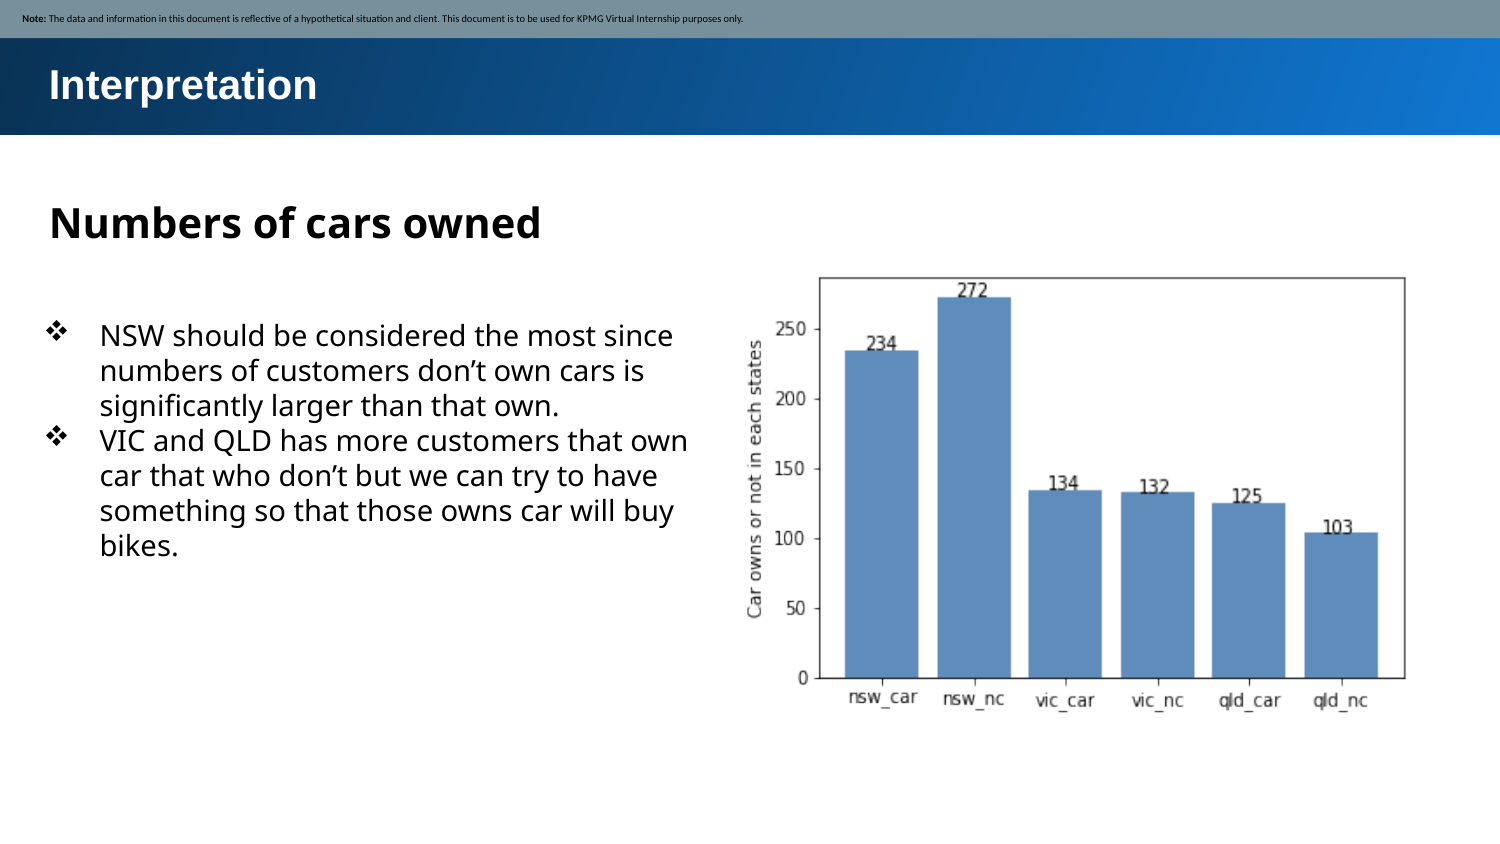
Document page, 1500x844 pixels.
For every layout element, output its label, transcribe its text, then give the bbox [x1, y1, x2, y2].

text_box Numbers of cars owned [33, 174, 1439, 263]
text_box NSW should be considered the most since numbers of customers don’t own cars is significantly larger than that own. VIC and QLD has more customers that own car that who don’t but we can try to have something so that those owns car will buy bikes. [28, 302, 707, 613]
picture [737, 259, 1422, 724]
text_box [0, 39, 1500, 135]
text_box Note: The data and information in this document is reflective of a hypothetical situation and client. This document is to be used for KPMG Virtual Internship purposes only. [0, 0, 1500, 39]
text_box Interpretation [33, 43, 1439, 124]
